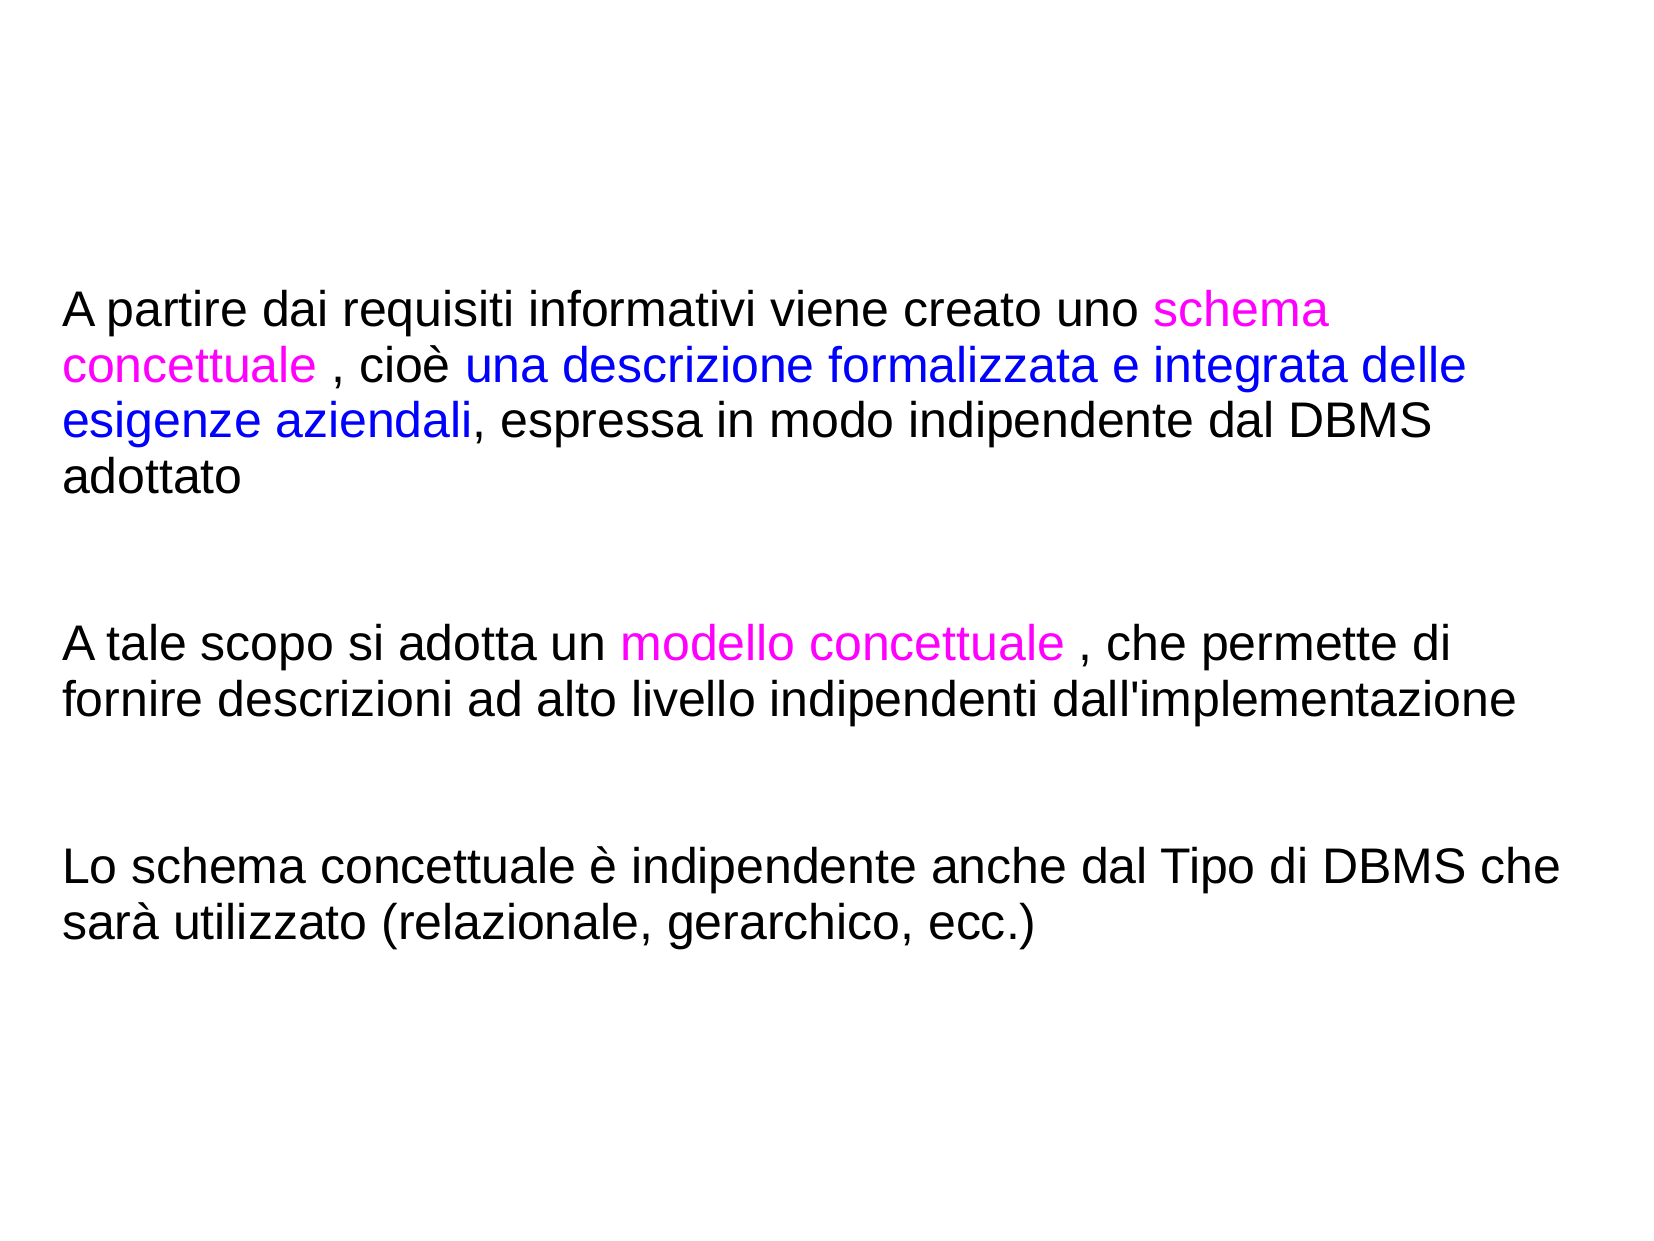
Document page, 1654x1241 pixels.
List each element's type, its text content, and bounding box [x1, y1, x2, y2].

text_box A partire dai requisiti informativi viene creato uno schema concettuale , cioè una descrizione formalizzata e integrata delle esigenze aziendali, espressa in modo indipendente dal DBMS adottato A tale scopo si adotta un modello concettuale , che permette di fornire descrizioni ad alto livello indipendenti dall'implementazione Lo schema concettuale è indipendente anche dal Tipo di DBMS che sarà utilizzato (relazionale, gerarchico, ecc.) [47, 273, 1607, 1182]
